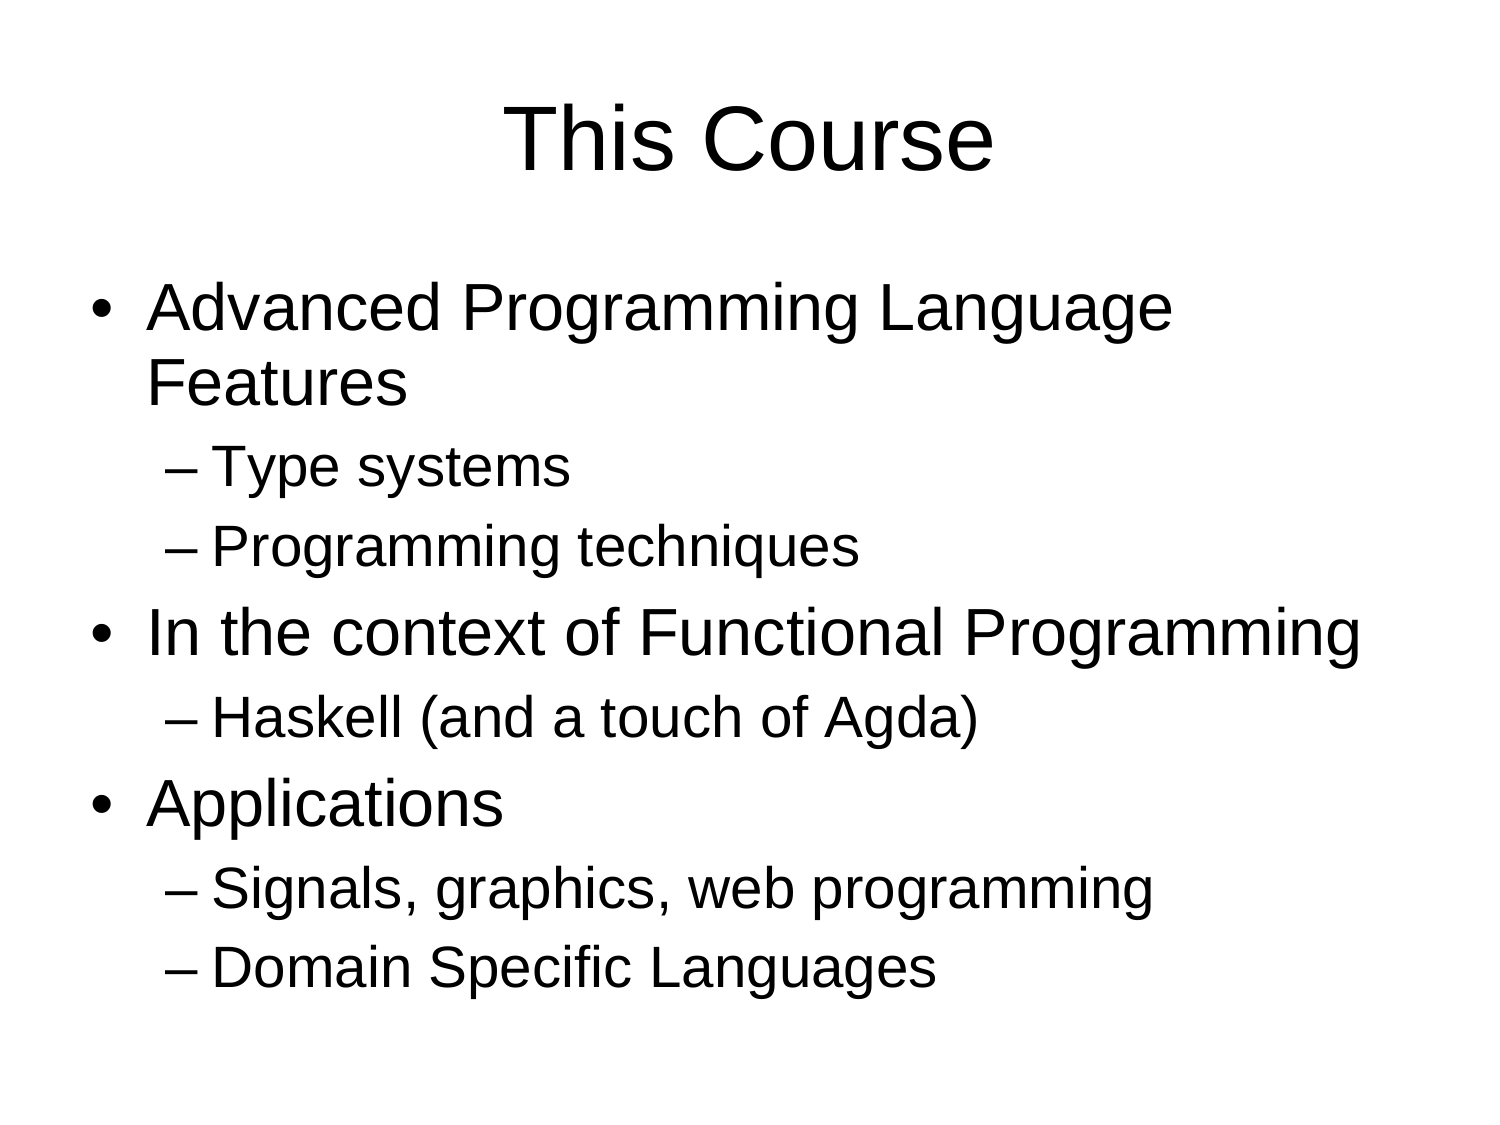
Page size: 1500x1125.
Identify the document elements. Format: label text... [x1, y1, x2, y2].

title This Course [75, 45, 1426, 233]
list Advanced Programming Language Features Type systems Programming techniques In the context of Functional Programming Haskell (and a touch of Agda) Applications Signals, graphics, web programming Domain Specific Languages [75, 262, 1426, 1101]
